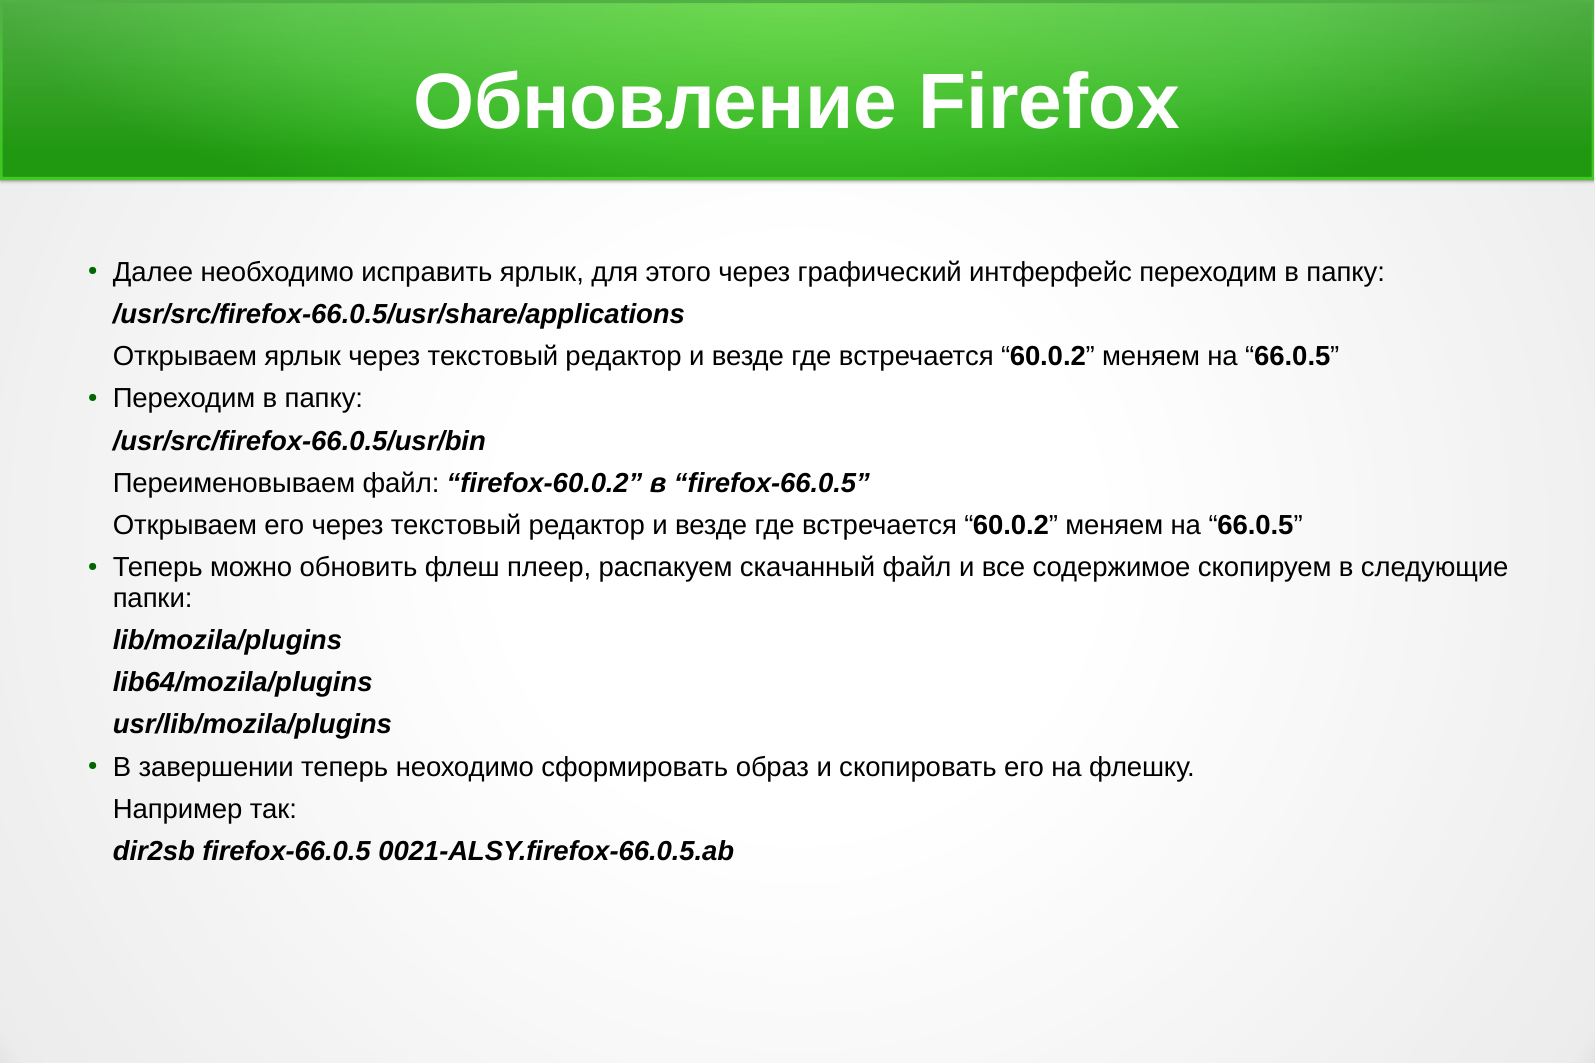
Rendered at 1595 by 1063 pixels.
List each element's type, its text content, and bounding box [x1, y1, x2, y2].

list Далее необходимо исправить ярлык, для этого через графический интферфейс переходим в папку: /usr/src/firefox-66.0.5/usr/share/applications Открываем ярлык через текстовый редактор и везде где встречается “60.0.2” меняем на “66.0.5” Переходим в папку: /usr/src/firefox-66.0.5/usr/bin Переименовываем файл: “firefox-60.0.2” в “firefox-66.0.5” Открываем его через текстовый редактор и везде где встречается “60.0.2” меняем на “66.0.5” Теперь можно обновить флеш плеер, распакуем скачанный файл и все содержимое скопируем в следующие папки: lib/mozila/plugins lib64/mozila/plugins usr/lib/mozila/plugins В завершении теперь неоходимо сформировать образ и скопировать его на флешку. Например так: dir2sb firefox-66.0.5 0021-ALSY.firefox-66.0.5.ab [79, 256, 1515, 873]
title Обновление Firefox [79, 40, 1515, 162]
